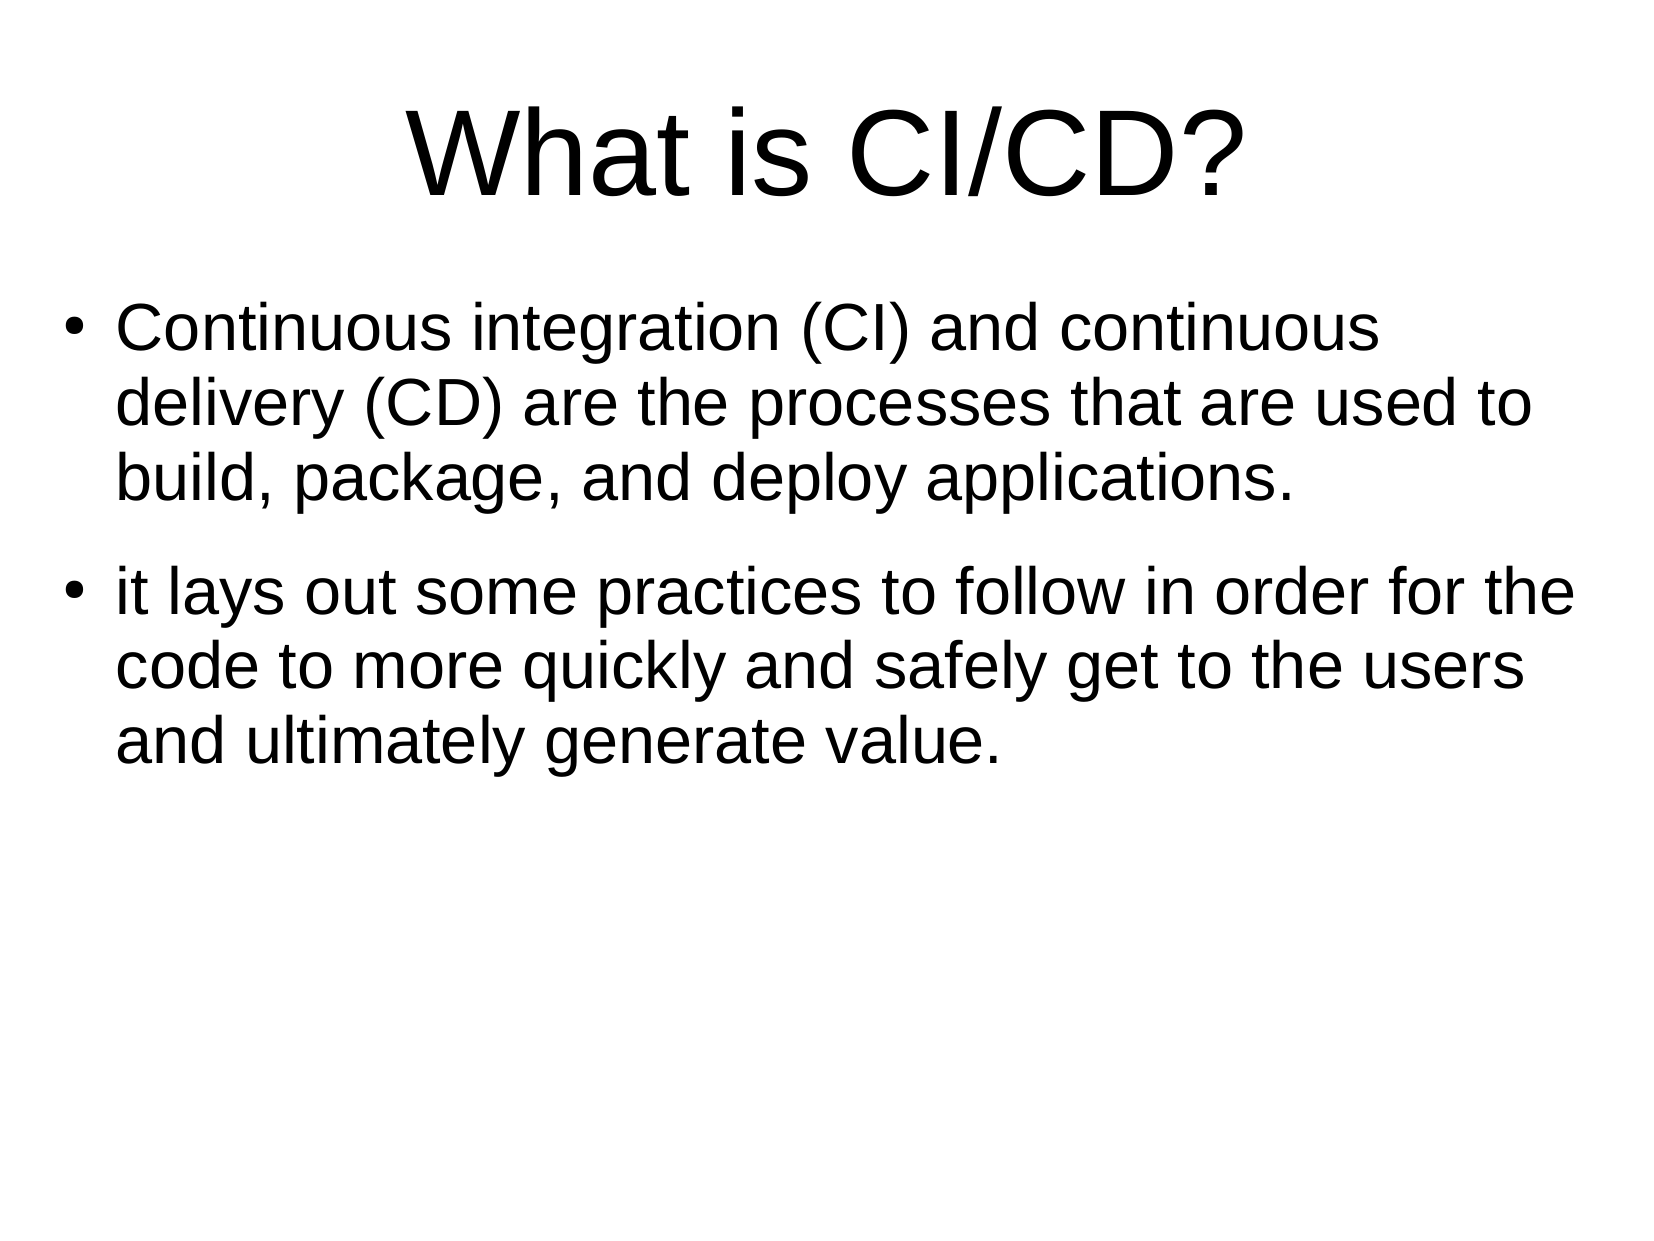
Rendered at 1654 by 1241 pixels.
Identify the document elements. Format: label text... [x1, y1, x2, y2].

list Continuous integration (CI) and continuous delivery (CD) are the processes that are used to build, package, and deploy applications. it lays out some practices to follow in order for the code to more quickly and safely get to the users and ultimately generate value. [45, 290, 1606, 1010]
title What is CI/CD? [82, 49, 1571, 257]
